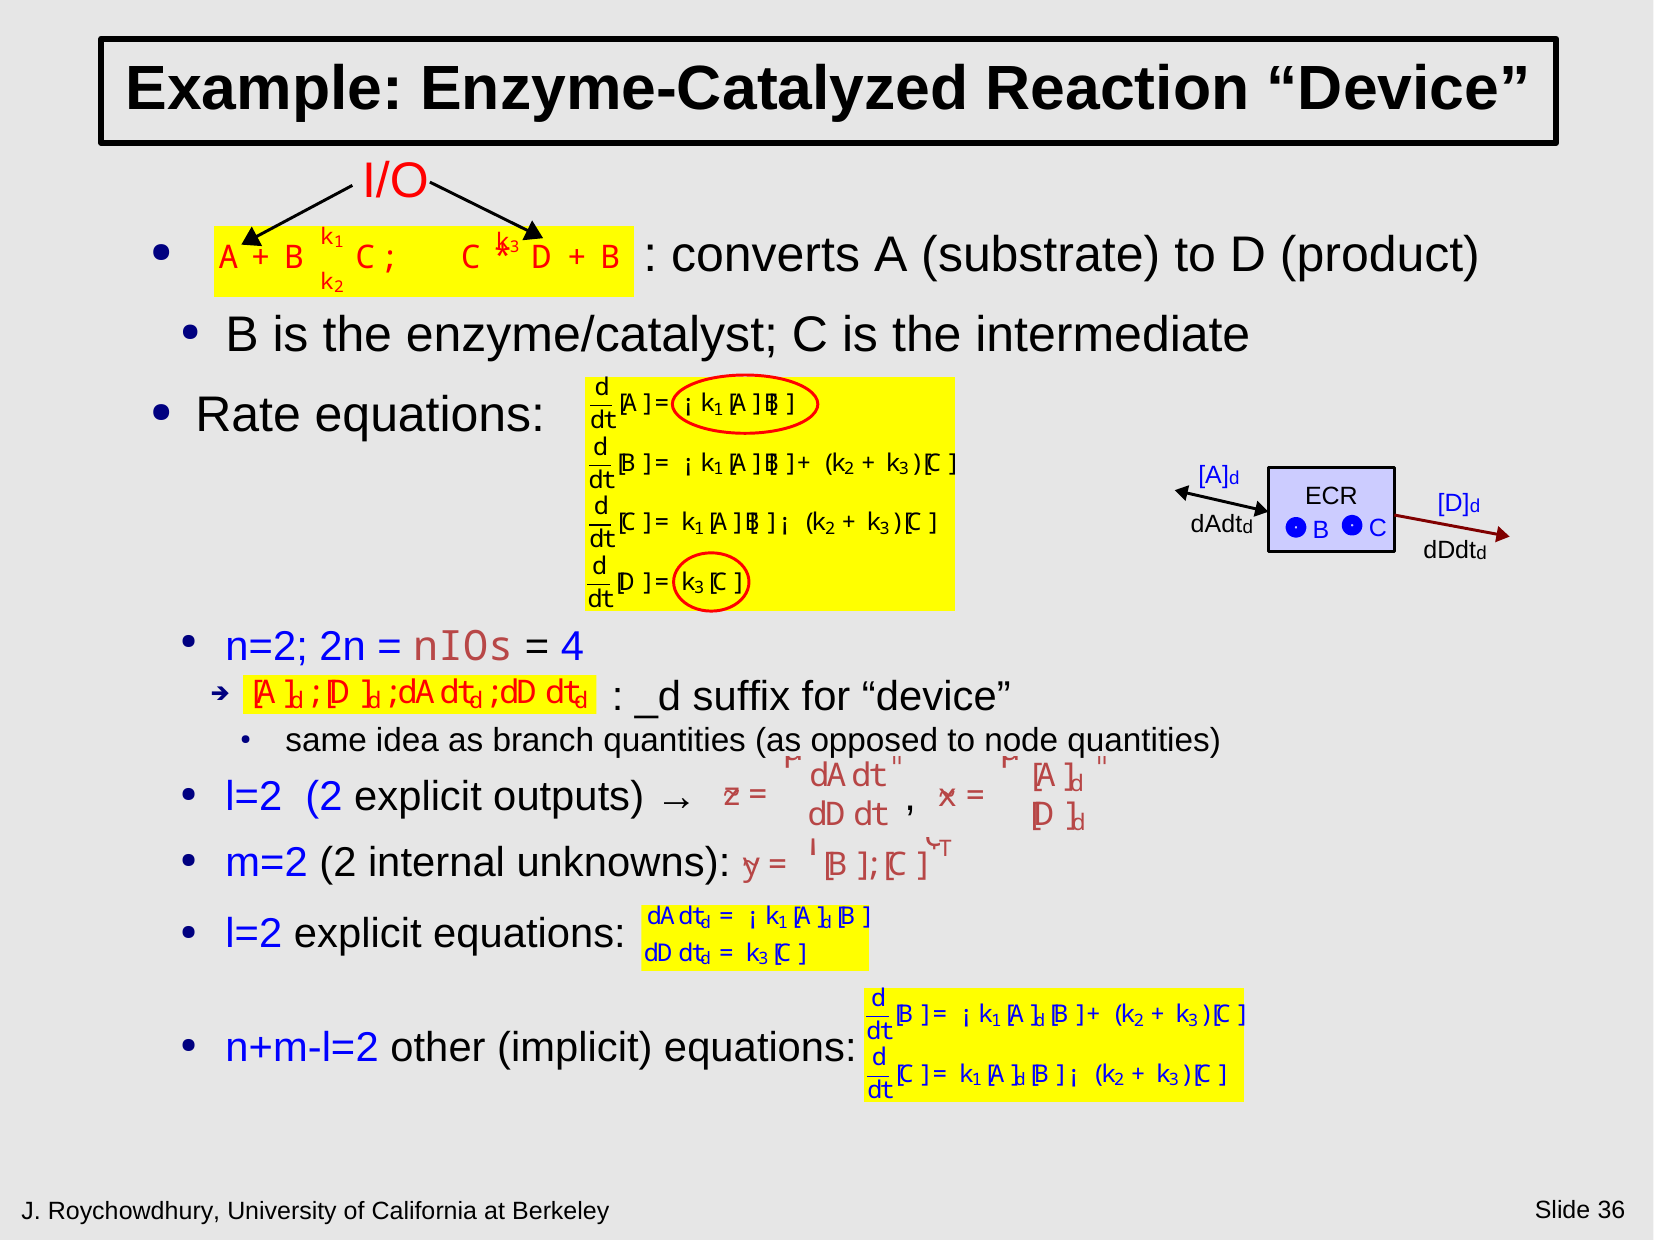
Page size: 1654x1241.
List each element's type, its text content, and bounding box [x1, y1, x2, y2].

picture [674, 377, 816, 431]
list : converts A (substrate) to D (product) B is the enzyme/catalyst; C is the intermediate Rate equations: n=2; 2n = nIOs = 4 : _d suffix for “device” same idea as branch quantities (as opposed to node quantities) l=2 (2 explicit outputs) → , m=2 (2 internal unknowns): l=2 explicit equations: n+m-l=2 other (implicit) equations: [120, 230, 1568, 1126]
picture [584, 376, 955, 611]
picture [242, 675, 597, 715]
text_box dAdtd [1190, 509, 1254, 543]
text_box dDdtd [1423, 535, 1488, 569]
text_box C [1368, 514, 1387, 543]
text_box [D]d [1437, 489, 1481, 522]
picture [676, 555, 747, 609]
text_box I/O [362, 151, 438, 208]
picture [213, 225, 635, 298]
text_box [1290, 521, 1302, 534]
text_box [1346, 519, 1359, 532]
picture [641, 905, 870, 971]
text_box [A]d [1198, 461, 1240, 494]
text_box ECR [1268, 467, 1395, 552]
picture [863, 987, 1245, 1103]
text_box B [1312, 516, 1330, 545]
picture [718, 756, 1116, 890]
title Example: Enzyme-Catalyzed Reaction “Device” [101, 38, 1557, 144]
